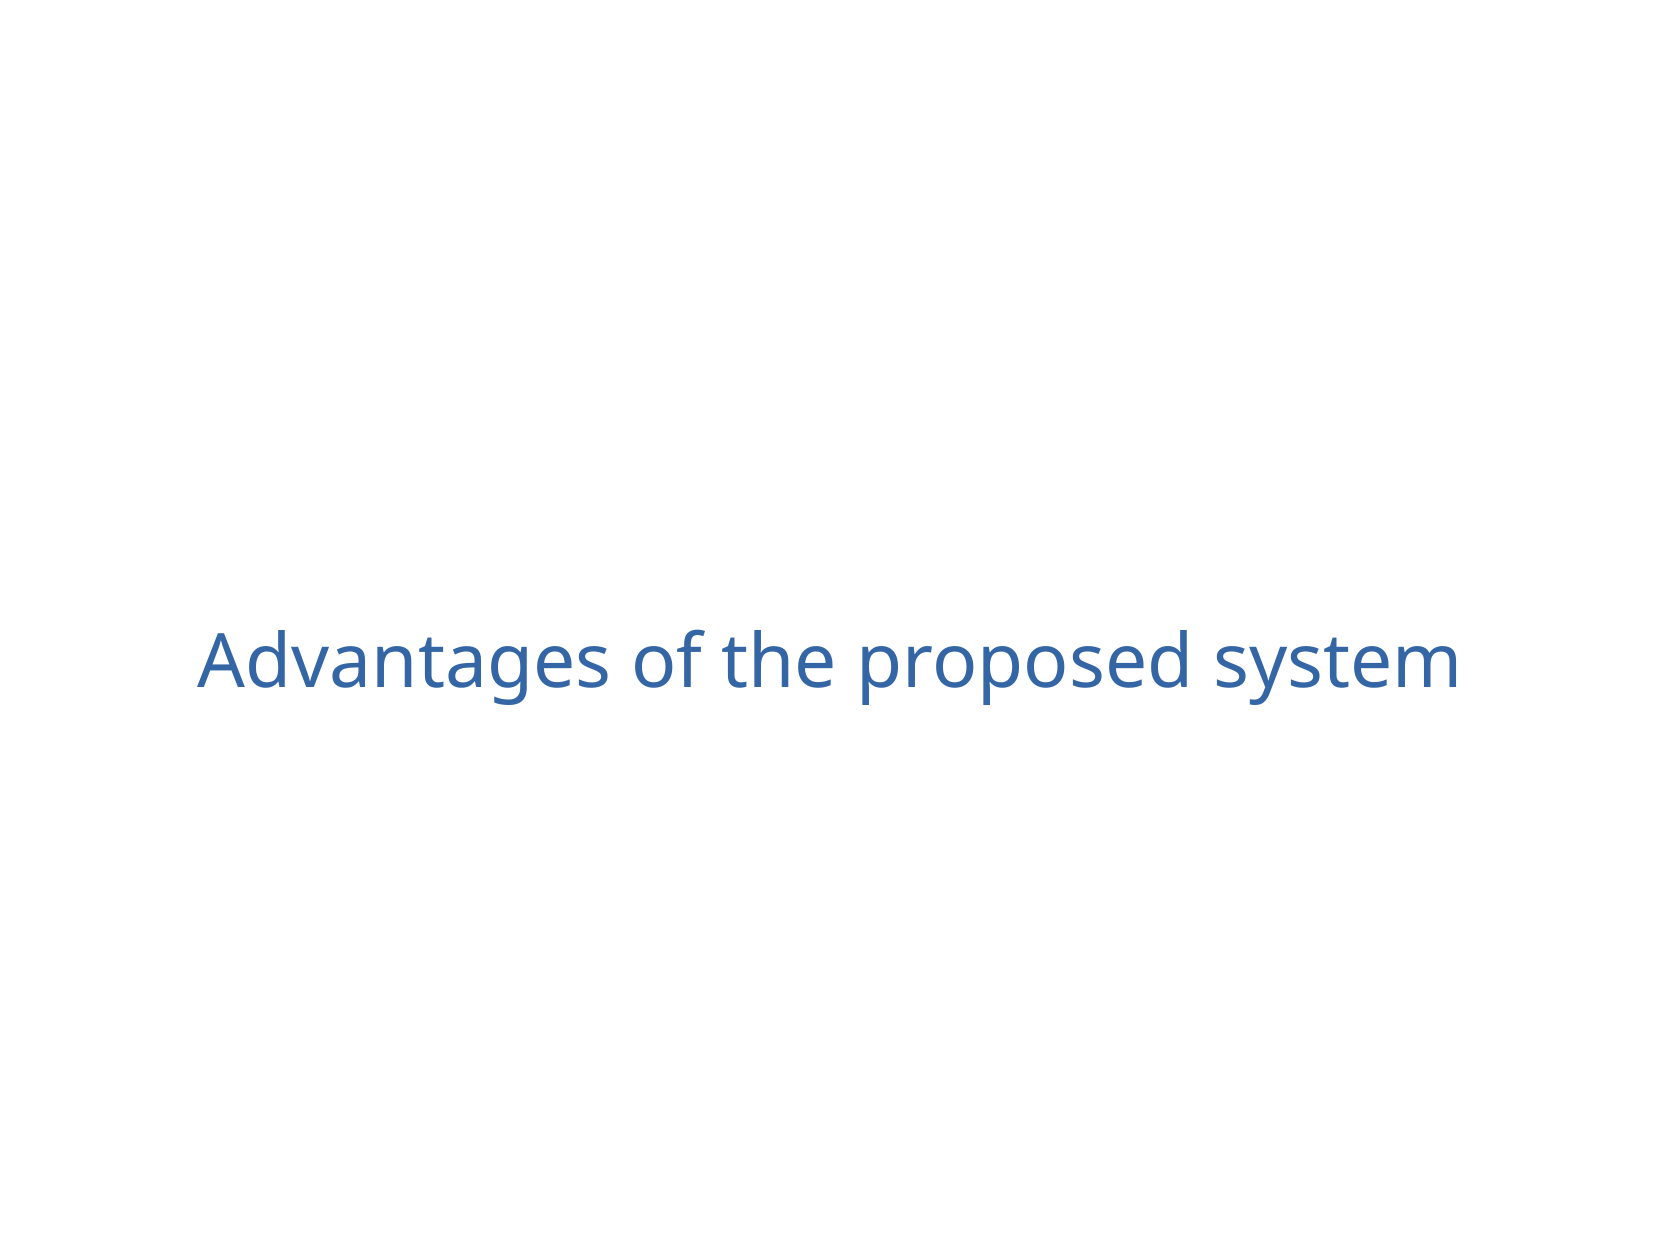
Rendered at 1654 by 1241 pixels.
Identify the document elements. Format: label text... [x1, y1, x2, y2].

text_box Advantages of the proposed system [182, 599, 1465, 703]
